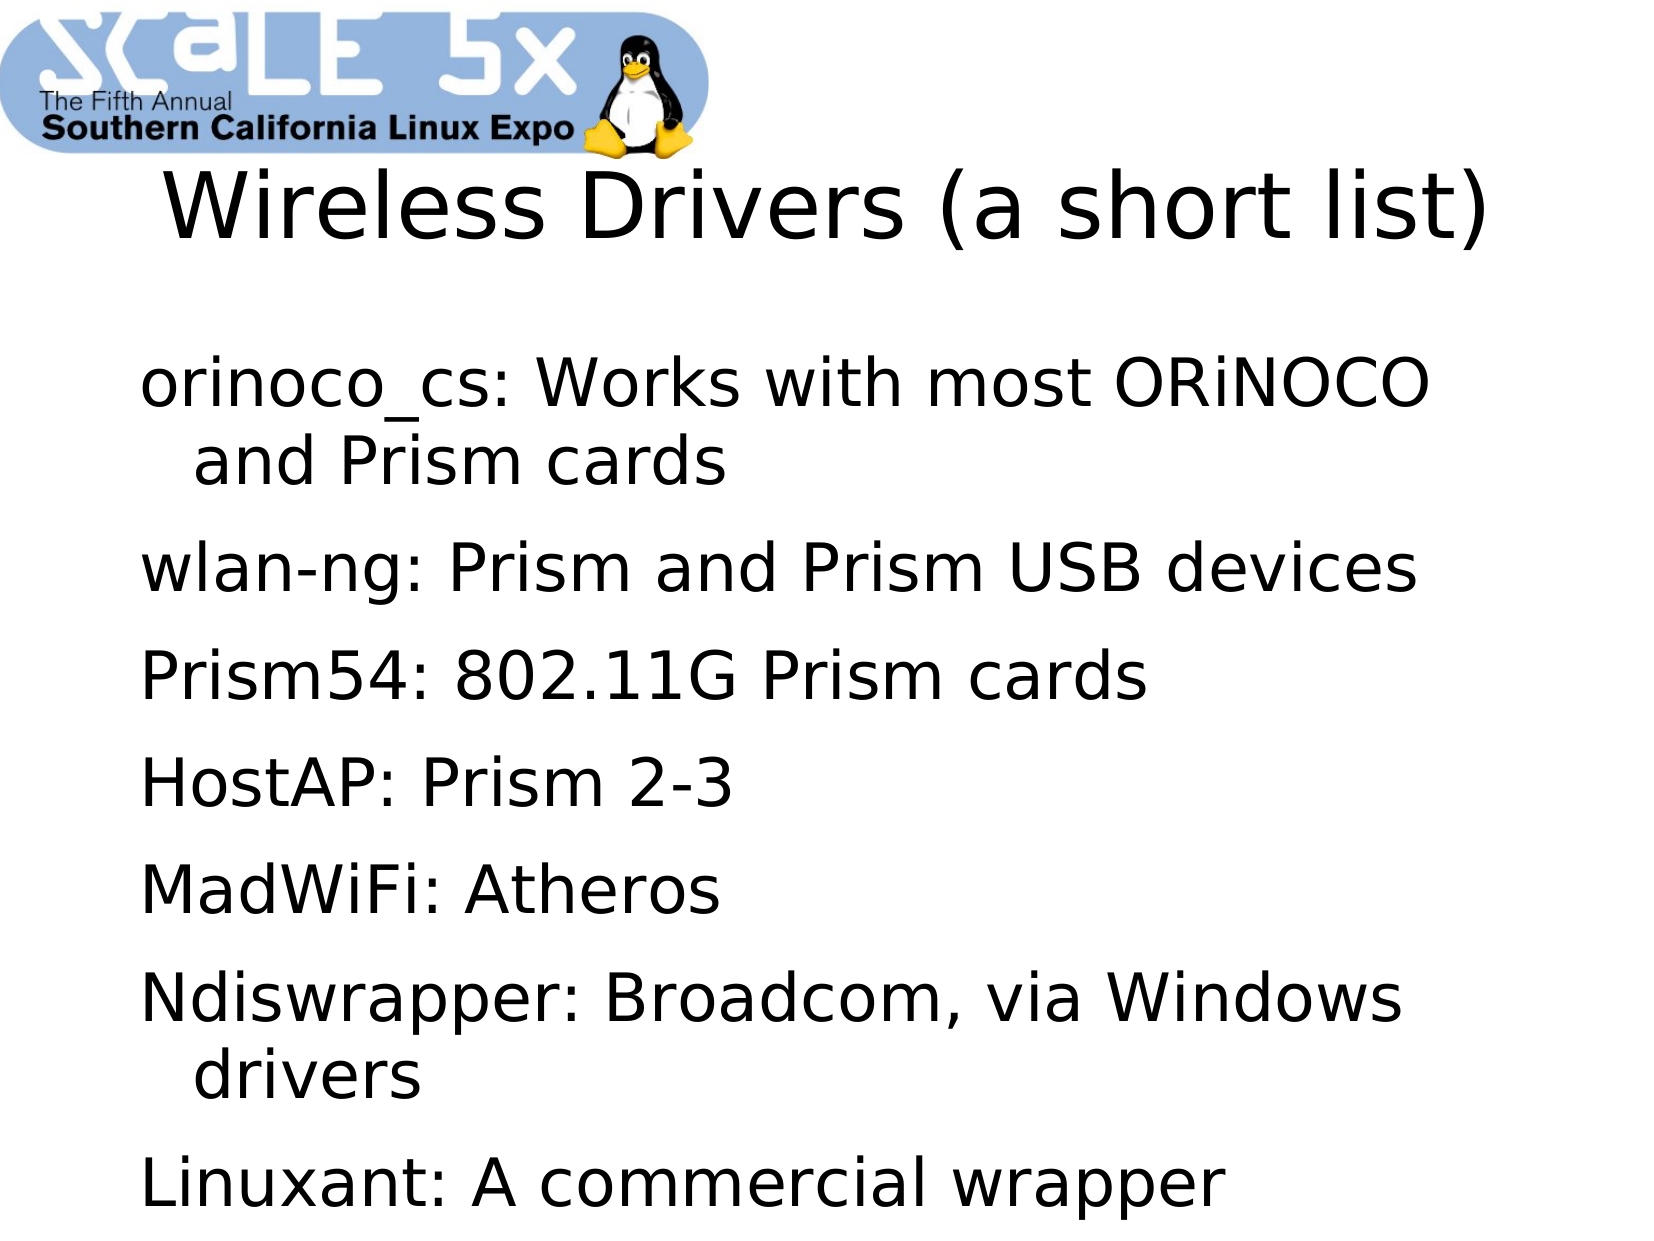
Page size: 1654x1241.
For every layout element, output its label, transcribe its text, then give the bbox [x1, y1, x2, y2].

list orinoco_cs: Works with most ORiNOCO and Prism cards wlan-ng: Prism and Prism USB devices Prism54: 802.11G Prism cards HostAP: Prism 2-3 MadWiFi: Atheros Ndiswrapper: Broadcom, via Windows drivers Linuxant: A commercial wrapper [121, 344, 1533, 1223]
picture [0, 3, 709, 159]
title Wireless Drivers (a short list) [121, 102, 1533, 311]
